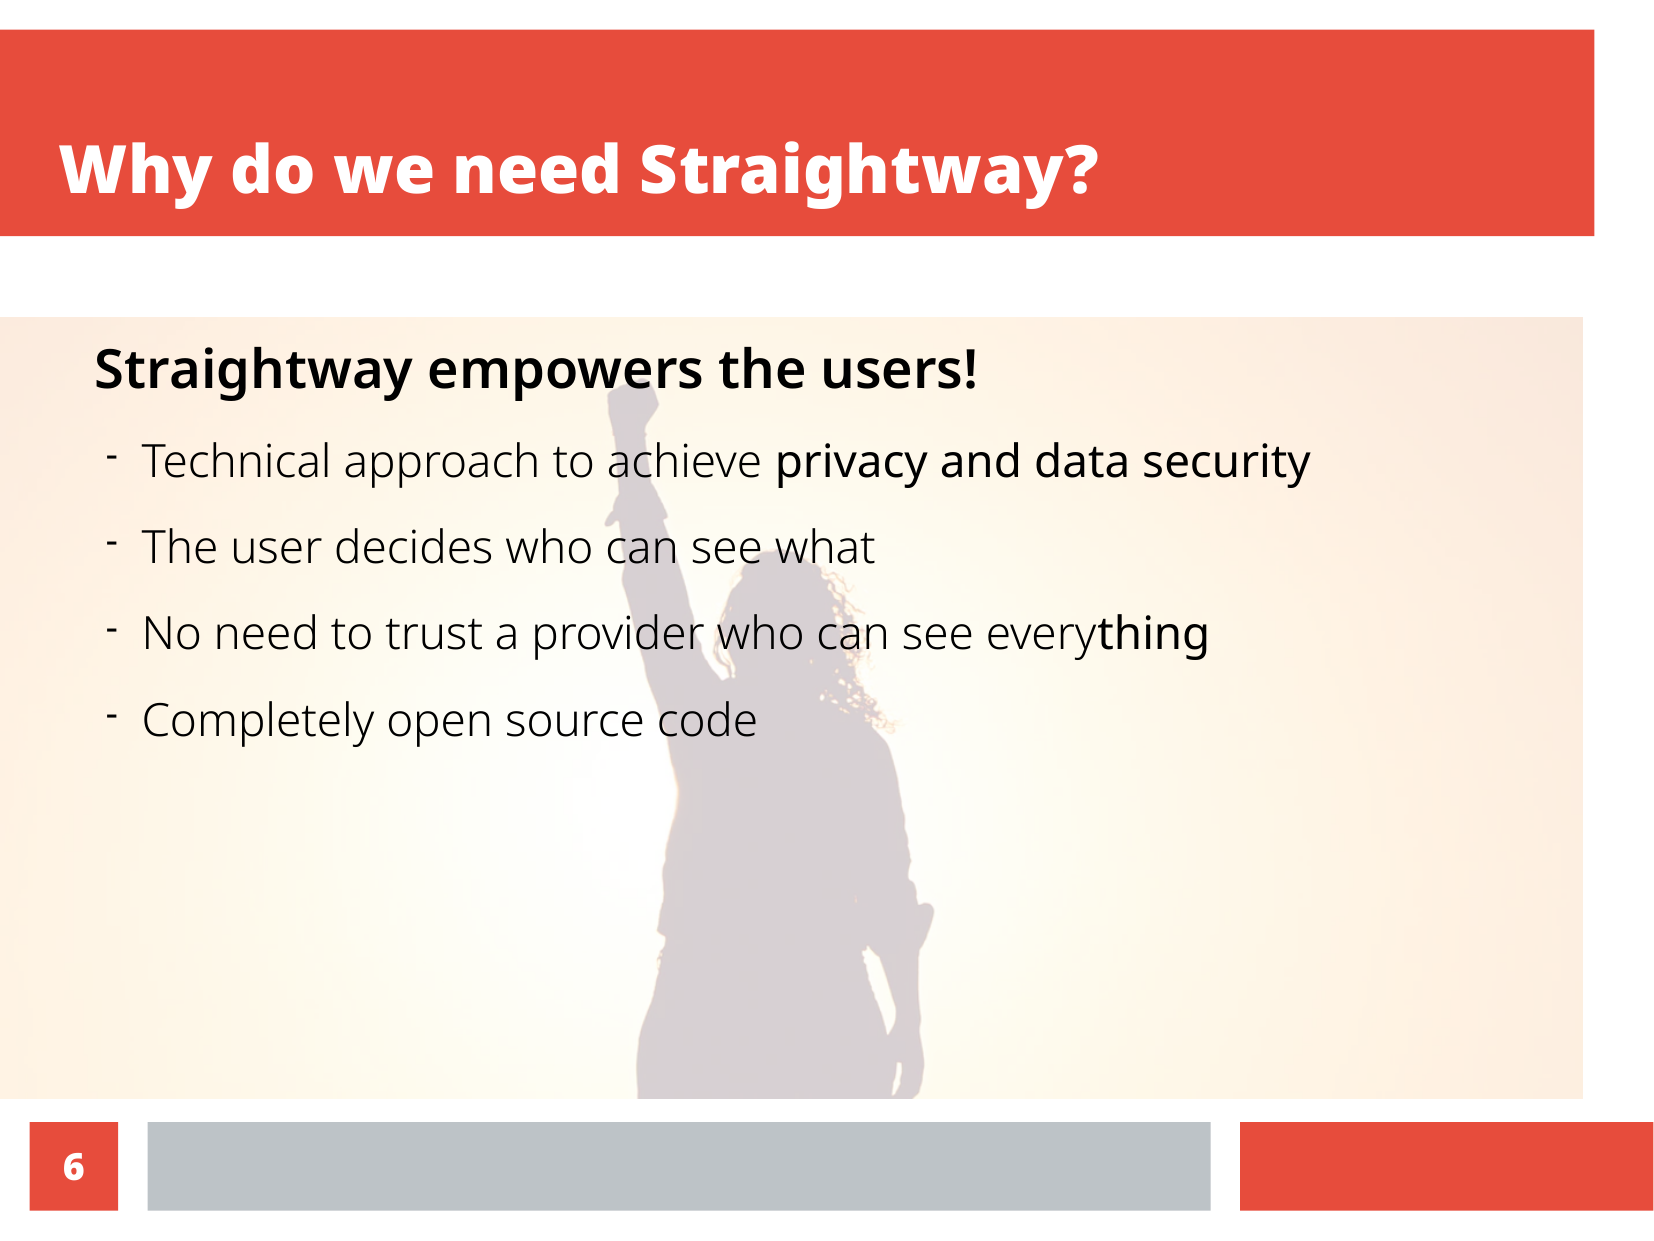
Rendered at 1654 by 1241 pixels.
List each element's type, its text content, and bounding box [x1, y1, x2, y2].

title Why do we need Straightway? [59, 64, 1595, 213]
list Straightway empowers the users! Technical approach to achieve privacy and data security The user decides who can see what No need to trust a provider who can see everything Completely open source code [59, 330, 1565, 1099]
picture [0, 317, 1583, 1099]
